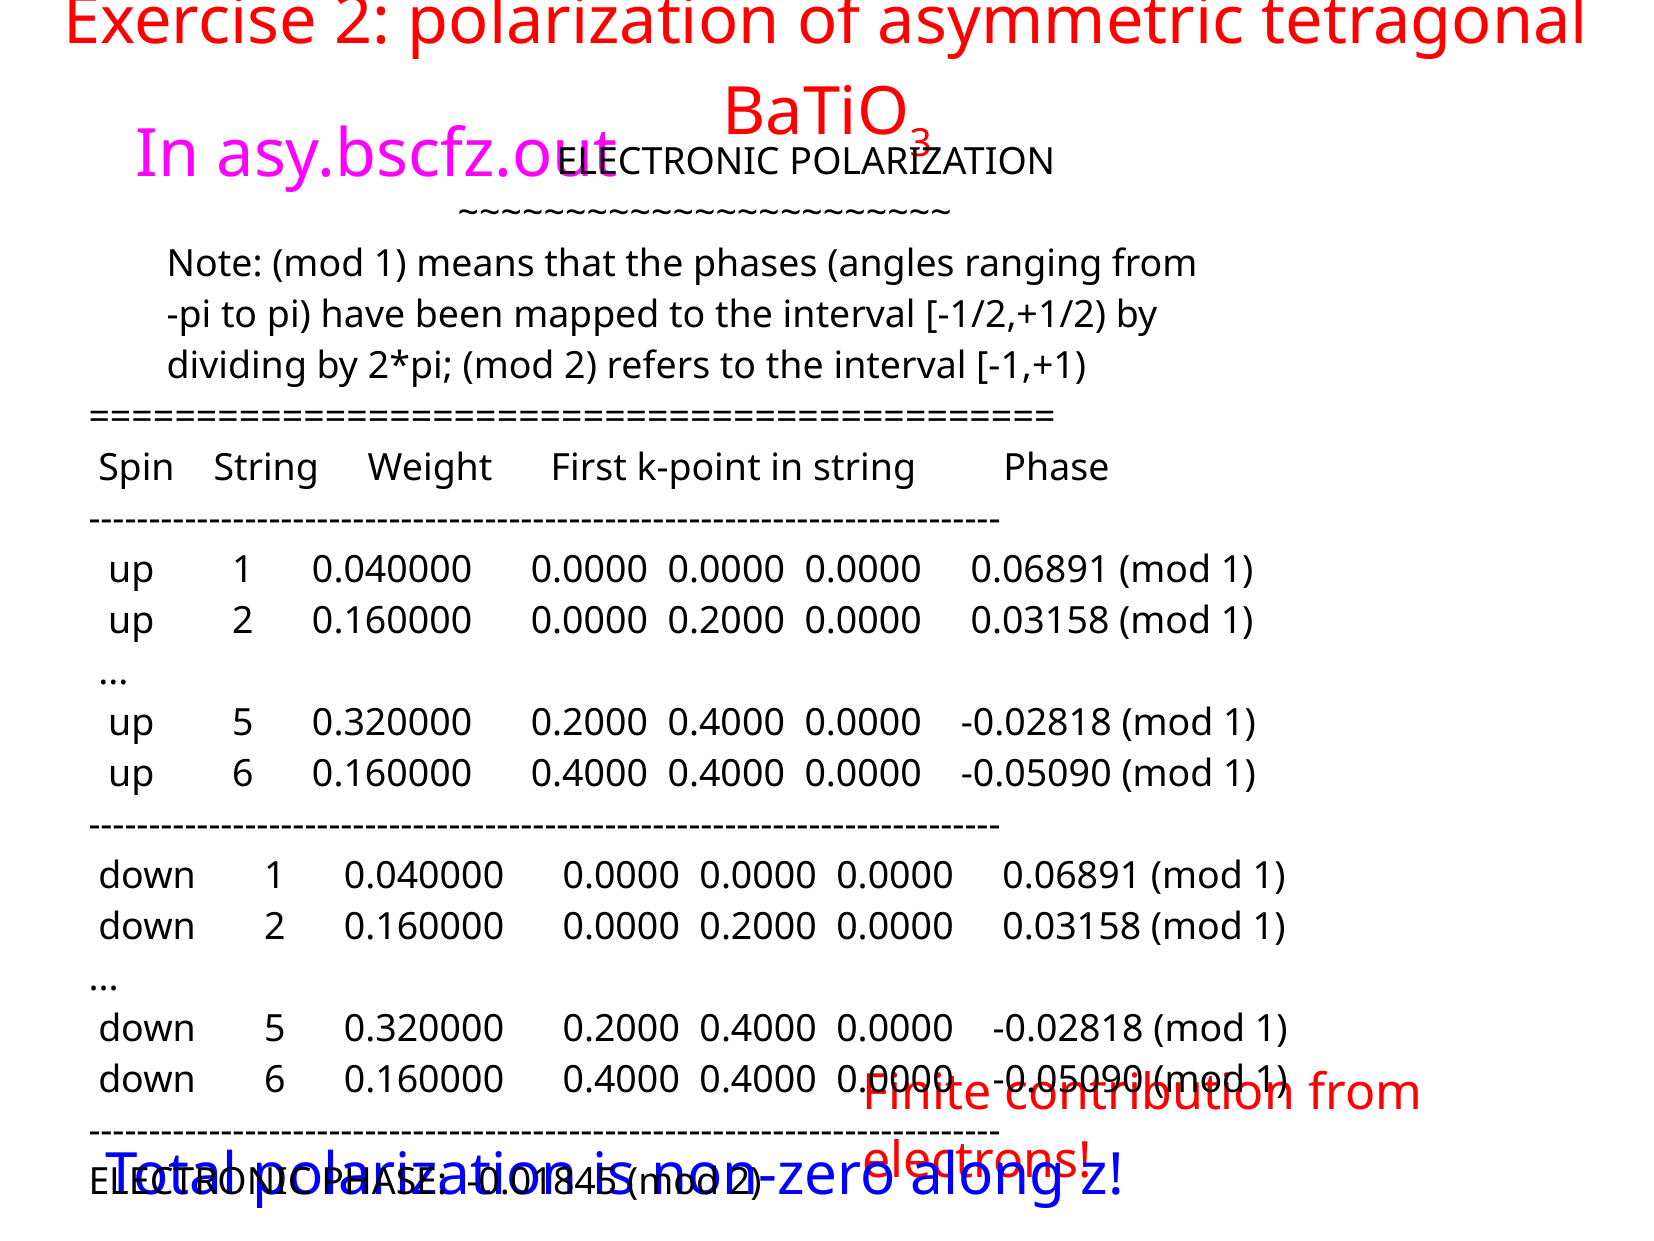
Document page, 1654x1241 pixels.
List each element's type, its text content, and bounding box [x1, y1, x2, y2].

text_box ELECTRONIC POLARIZATION ~~~~~~~~~~~~~~~~~~~~~~~ Note: (mod 1) means that the phases (angles ranging from -pi to pi) have been mapped to the interval [-1/2,+1/2) by dividing by 2*pi; (mod 2) refers to the interval [-1,+1) ============================================= Spin String Weight First k-point in string Phase ---------------------------------------------------------------------------- up 1 0.040000 0.0000 0.0000 0.0000 0.06891 (mod 1) up 2 0.160000 0.0000 0.2000 0.0000 0.03158 (mod 1) ... up 5 0.320000 0.2000 0.4000 0.0000 -0.02818 (mod 1) up 6 0.160000 0.4000 0.4000 0.0000 -0.05090 (mod 1) ---------------------------------------------------------------------------- down 1 0.040000 0.0000 0.0000 0.0000 0.06891 (mod 1) down 2 0.160000 0.0000 0.2000 0.0000 0.03158 (mod 1) ... down 5 0.320000 0.2000 0.4000 0.0000 -0.02818 (mod 1) down 6 0.160000 0.4000 0.4000 0.0000 -0.05090 (mod 1) ---------------------------------------------------------------------------- ELECTRONIC PHASE: -0.01845 (mod 2) [70, 124, 1654, 1186]
title Exercise 2: polarization of asymmetric tetragonal BaTiO3 [17, 0, 1636, 174]
text_box Total polarization is non-zero along z! [87, 1186, 1051, 1229]
